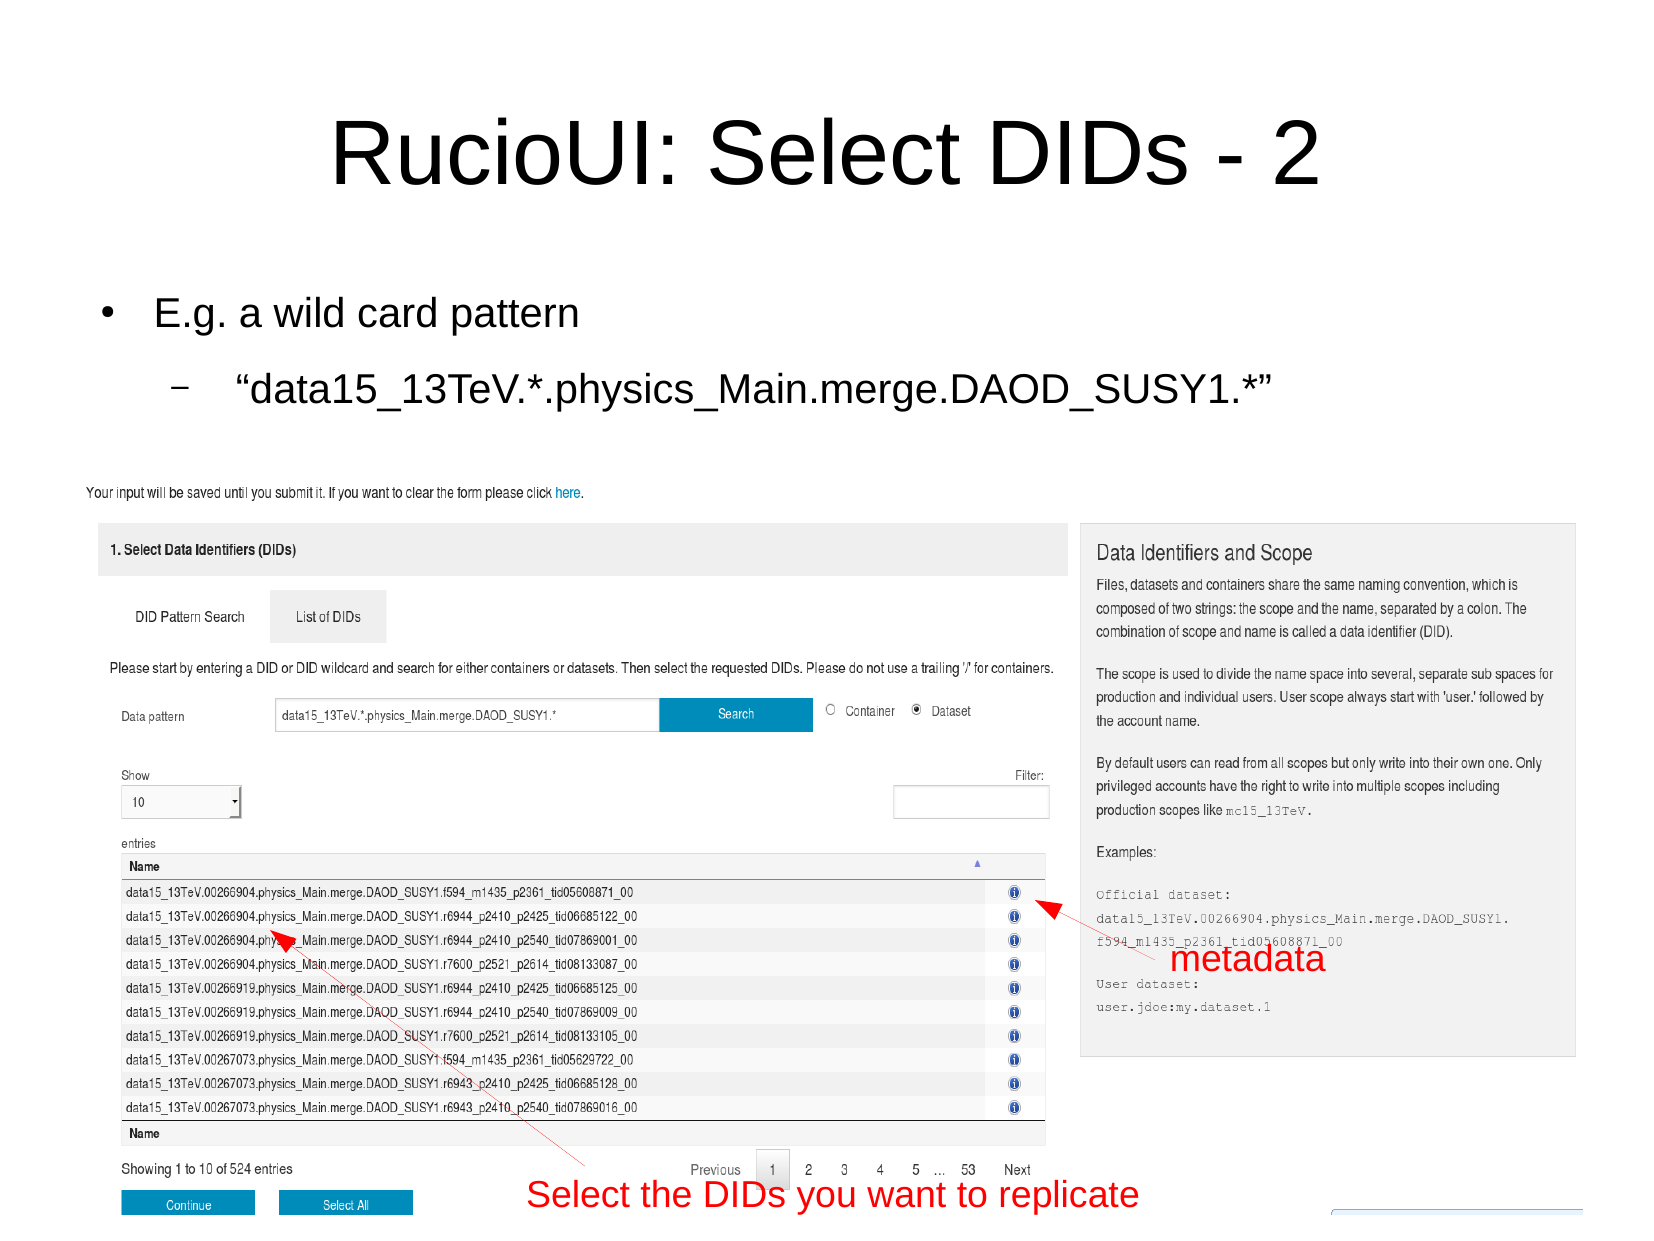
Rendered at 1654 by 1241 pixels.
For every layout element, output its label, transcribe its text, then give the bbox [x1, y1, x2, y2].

title RucioUI: Select DIDs - 2 [82, 49, 1571, 257]
list E.g. a wild card pattern “data15_13TeV.*.physics_Main.merge.DAOD_SUSY1.*” [82, 290, 1571, 464]
text_box Select the DIDs you want to replicate [511, 1166, 1411, 1224]
text_box metadata [1155, 930, 1396, 987]
picture [75, 464, 1583, 1216]
